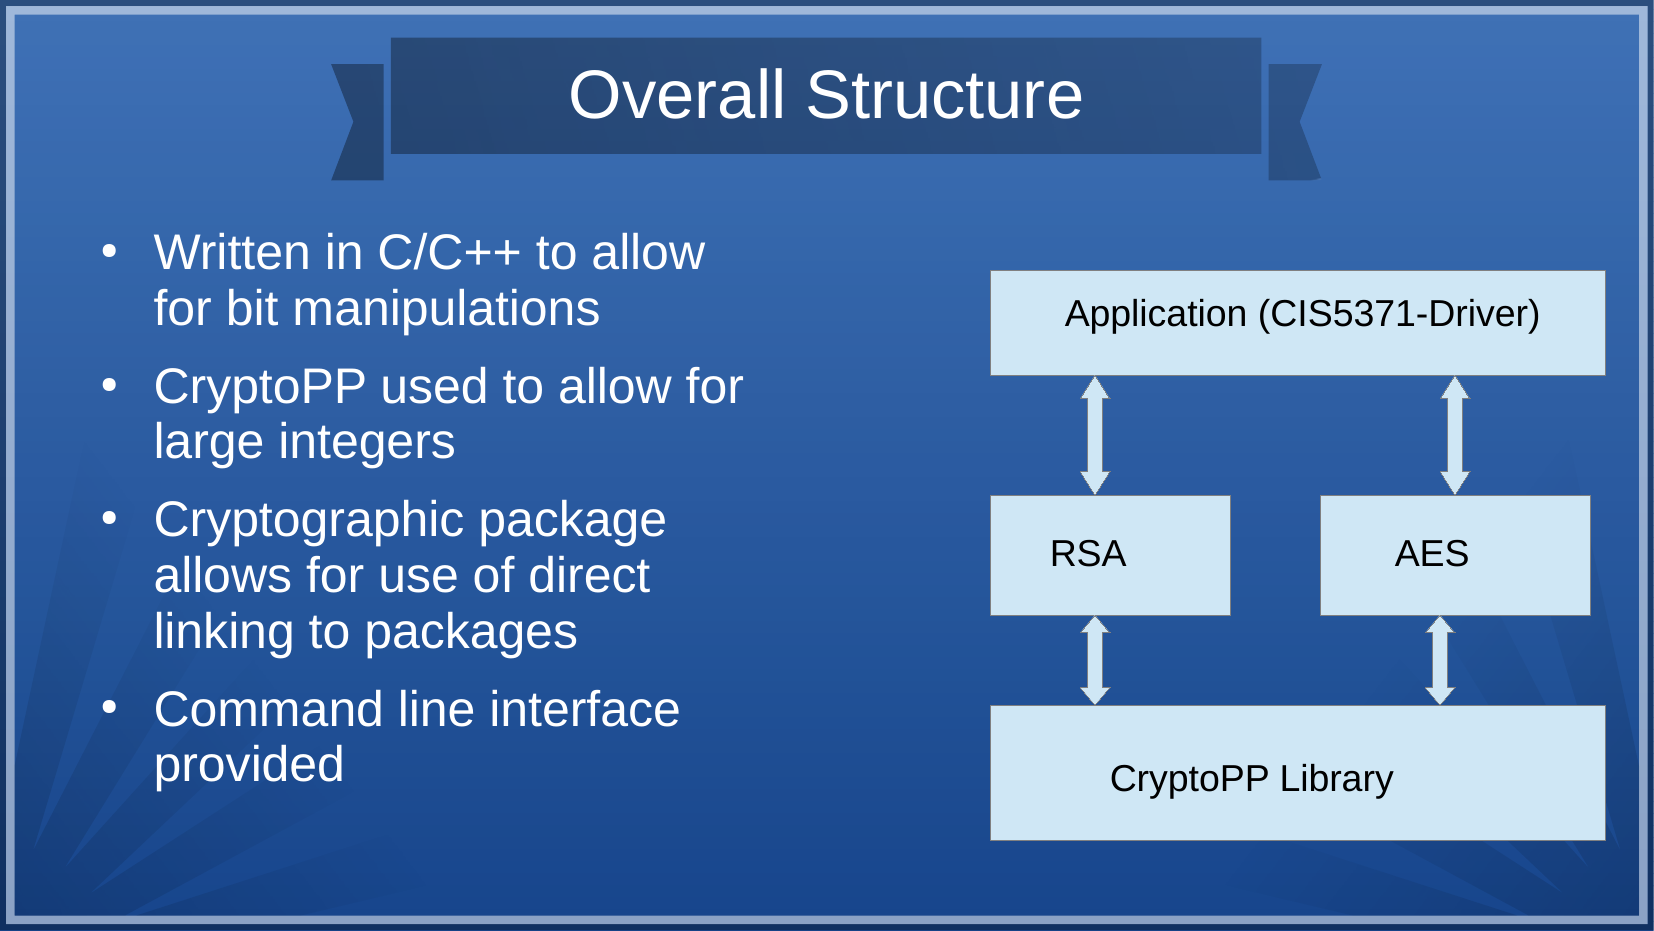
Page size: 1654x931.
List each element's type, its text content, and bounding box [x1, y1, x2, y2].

text_box [990, 270, 1606, 841]
title Overall Structure [389, 35, 1264, 154]
text_box AES [1380, 525, 1516, 582]
text_box Application (CIS5371-Driver) [1050, 285, 1561, 342]
list Written in C/C++ to allow for bit manipulations CryptoPP used to allow for large integers Cryptographic package allows for use of direct linking to packages Command line interface provided [82, 224, 751, 848]
text_box RSA [1035, 525, 1171, 582]
text_box CryptoPP Library [1095, 750, 1546, 807]
